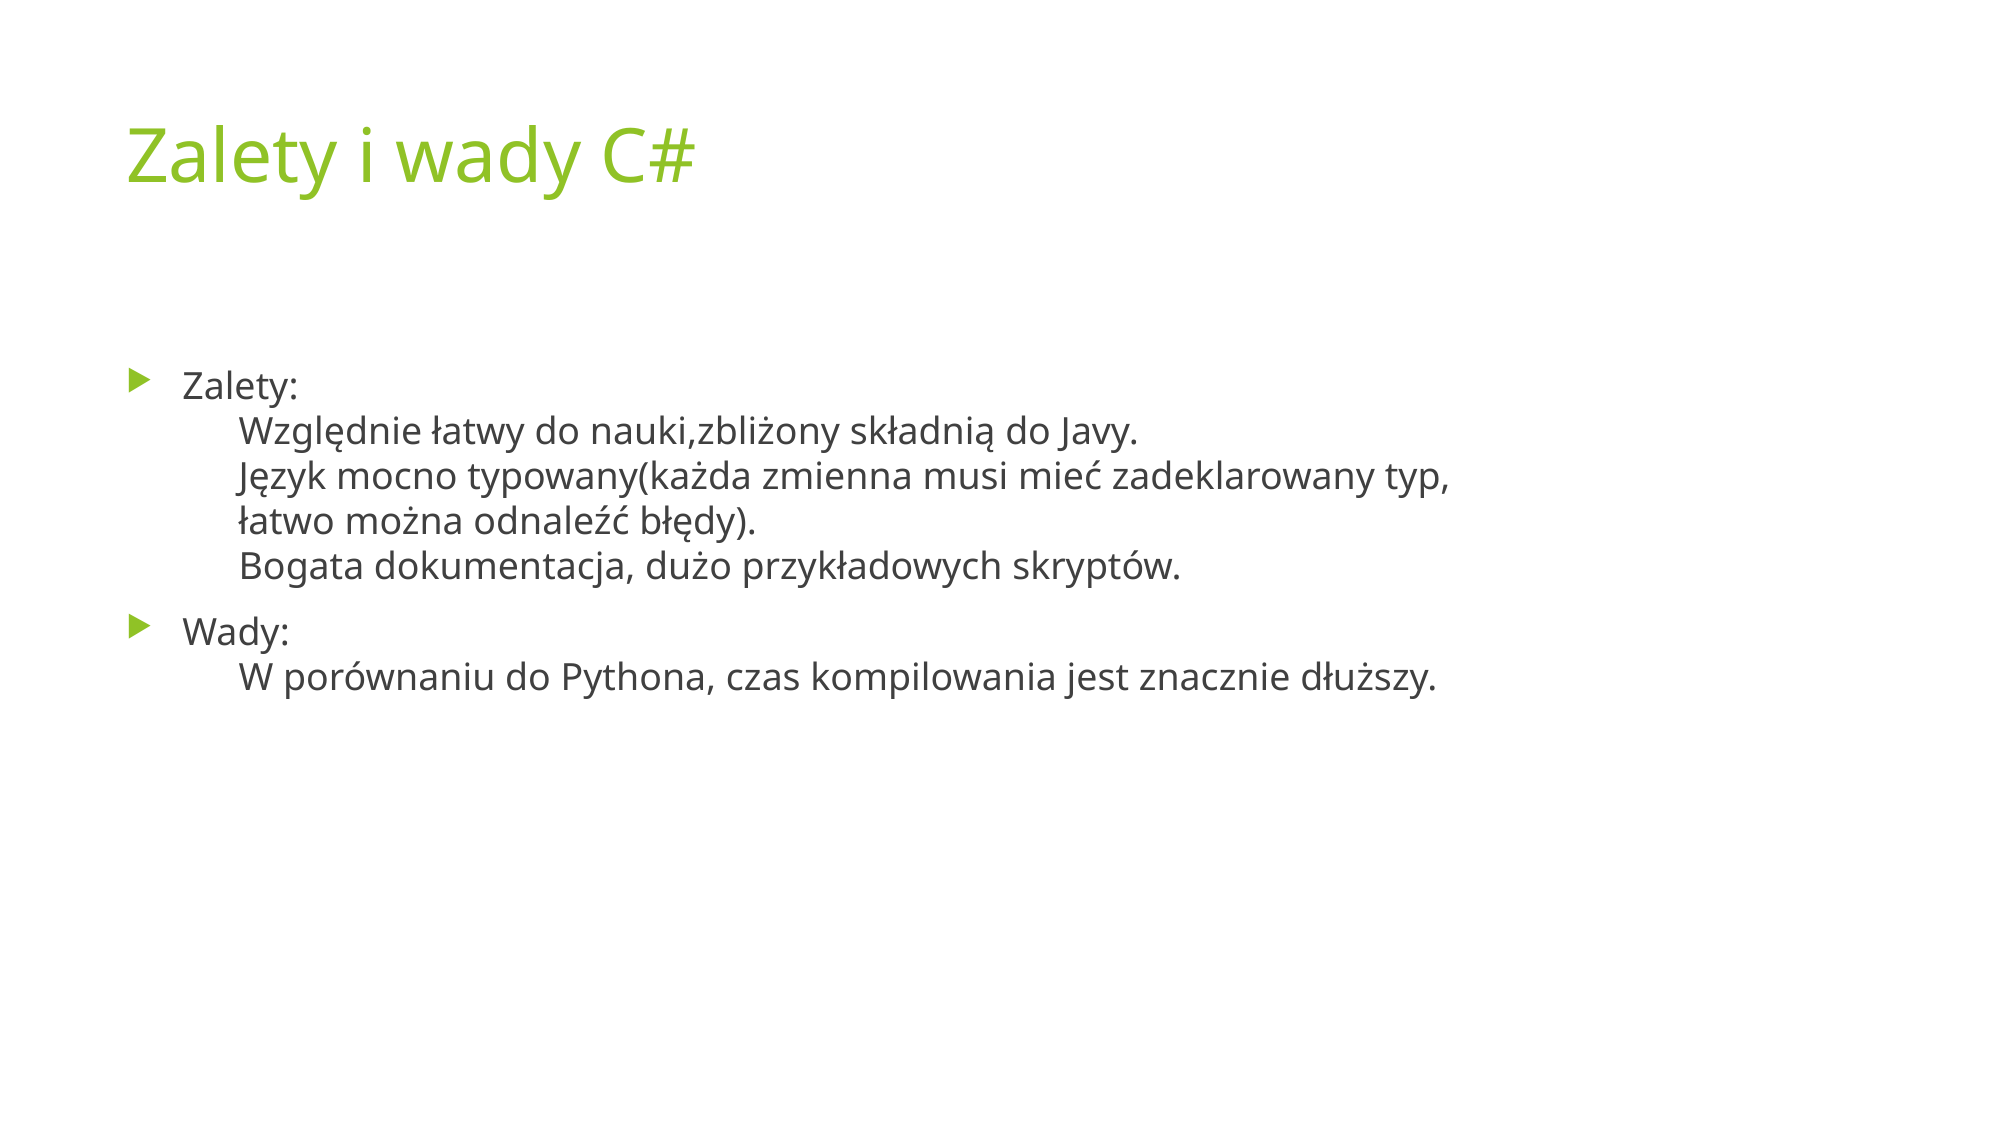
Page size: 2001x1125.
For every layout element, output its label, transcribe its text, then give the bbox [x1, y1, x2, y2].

list Zalety: Względnie łatwy do nauki,zbliżony składnią do Javy. Język mocno typowany(każda zmienna musi mieć zadeklarowany typ, łatwo można odnaleźć błędy). Bogata dokumentacja, dużo przykładowych skryptów. Wady: W porównaniu do Pythona, czas kompilowania jest znacznie dłuższy. [111, 354, 1522, 992]
title Zalety i wady C# [111, 99, 1522, 317]
